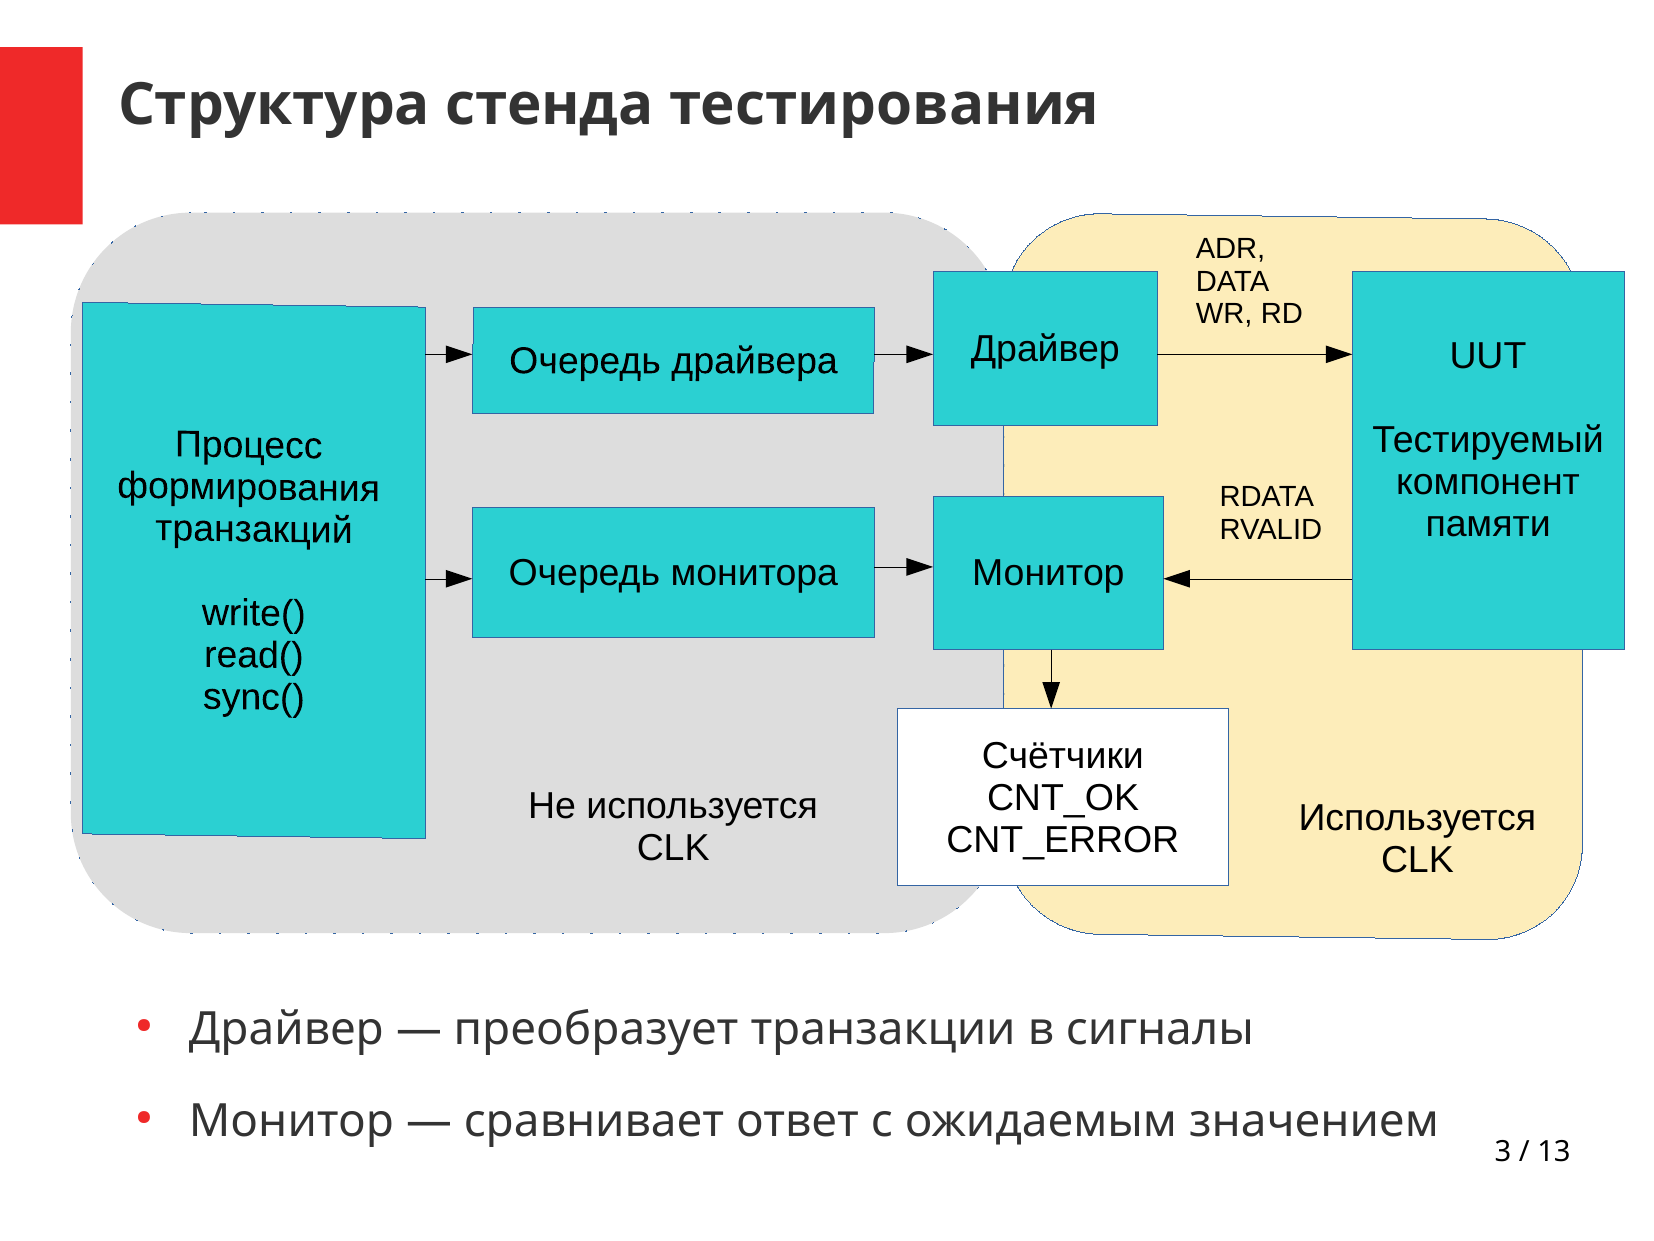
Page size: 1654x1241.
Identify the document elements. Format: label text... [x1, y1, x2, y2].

text_box Процесс формирования транзакций write() read() sync() [82, 302, 426, 839]
text_box [1017, 580, 1583, 927]
text_box Монитор [933, 496, 1164, 650]
text_box ADR, DATA WR, RD [1181, 224, 1335, 337]
text_box Очередь монитора [472, 507, 875, 638]
text_box Очередь драйвера [472, 307, 875, 414]
text_box Используется CLK [1299, 779, 1536, 898]
title Структура стенда тестирования [118, 49, 1571, 154]
text_box [426, 355, 1352, 579]
text_box [1011, 213, 1572, 354]
list Драйвер — преобразует транзакции в сигналы Монитор — сравнивает ответ с ожидаемым значением [118, 903, 1536, 1198]
text_box Счётчики CNT_OK CNT_ERROR [897, 708, 1229, 886]
text_box Не используется CLK [555, 767, 792, 886]
text_box UUT Тестируемый компонент памяти [1352, 271, 1625, 650]
text_box Драйвер [933, 271, 1158, 426]
text_box [70, 212, 1051, 909]
text_box RDATA RVALID [1204, 472, 1359, 552]
